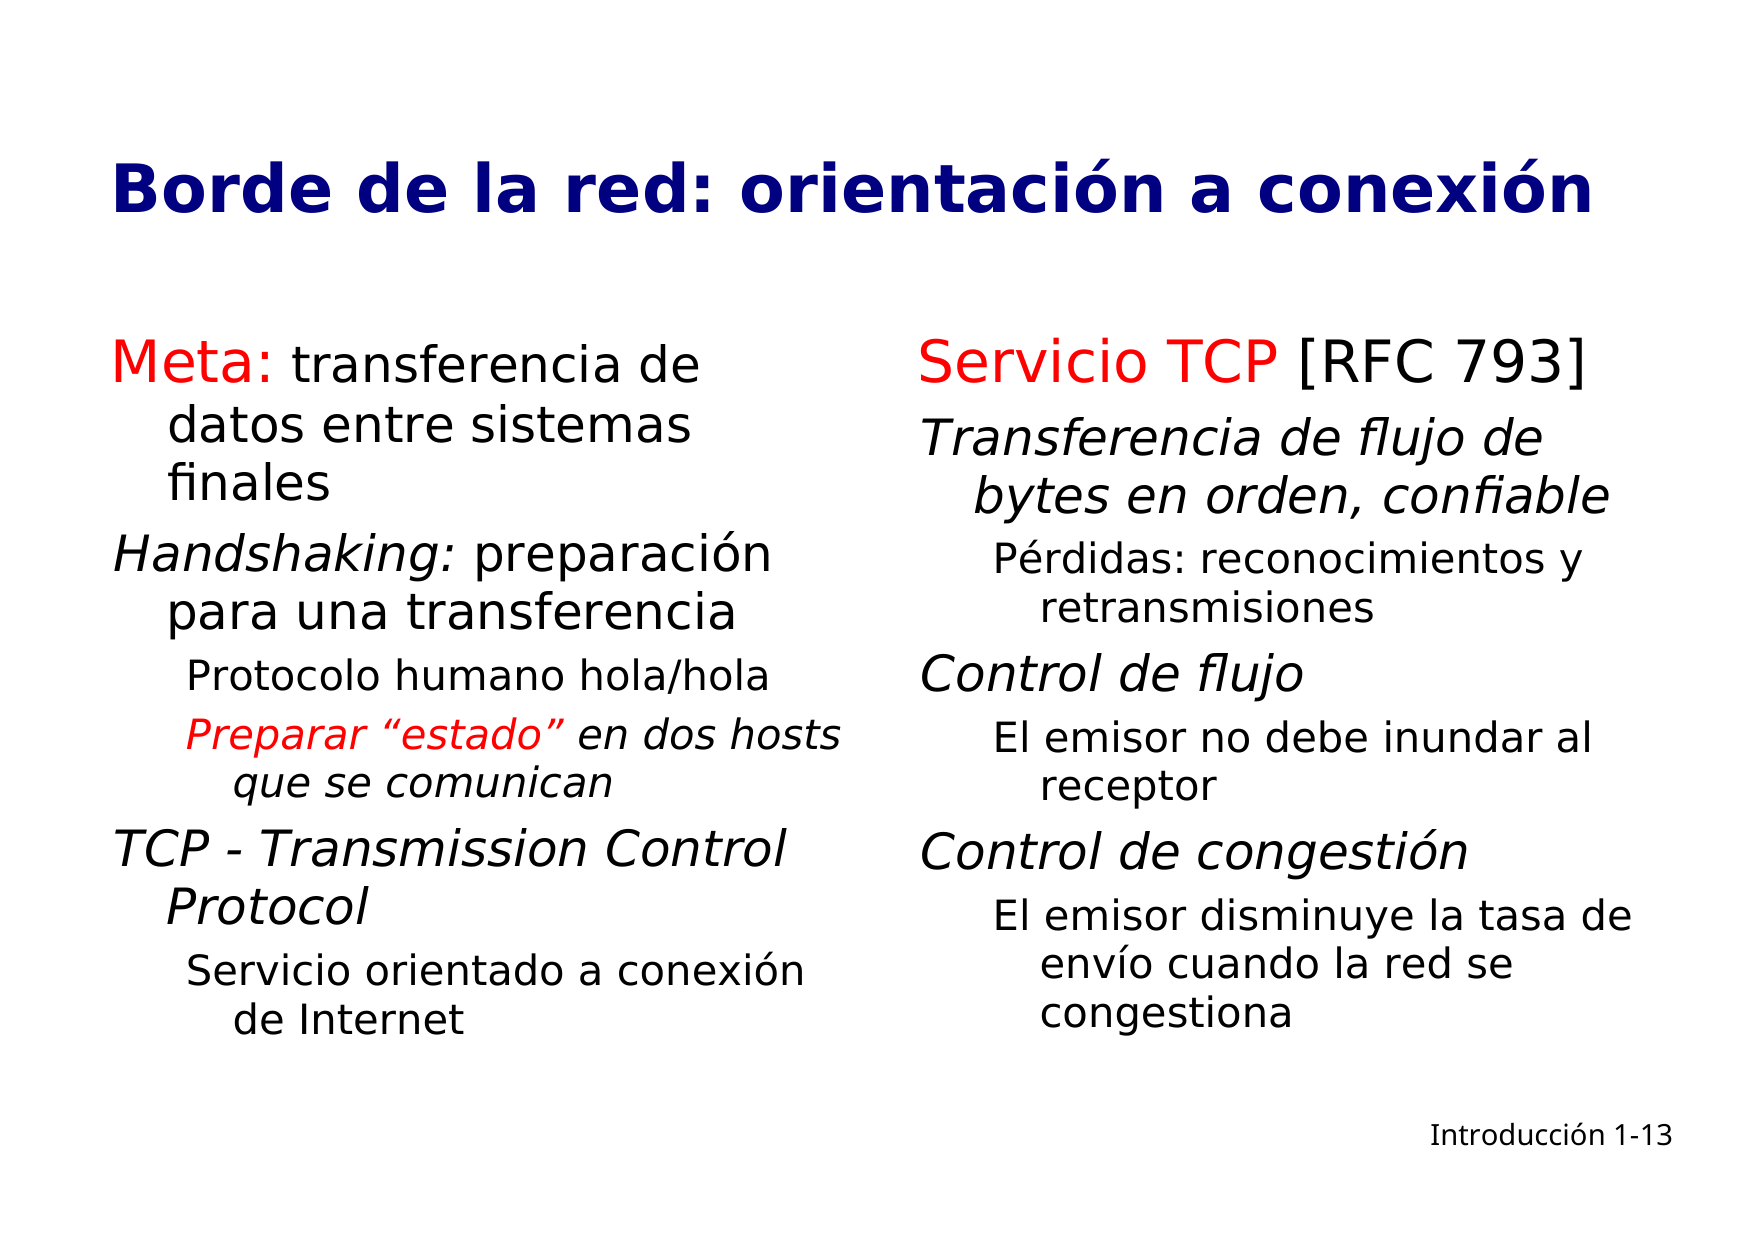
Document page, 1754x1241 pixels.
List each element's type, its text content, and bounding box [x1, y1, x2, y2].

list Meta: transferencia de datos entre sistemas finales Handshaking: preparación para una transferencia Protocolo humano hola/hola Preparar “estado” en dos hosts que se comunican TCP - Transmission Control Protocol Servicio orientado a conexión de Internet [96, 320, 865, 1124]
list Servicio TCP [RFC 793] Transferencia de flujo de bytes en orden, confiable Pérdidas: reconocimientos y retransmisiones Control de flujo El emisor no debe inundar al receptor Control de congestión El emisor disminuye la tasa de envío cuando la red se congestiona [903, 320, 1672, 1124]
title Borde de la red: orientación a conexión [96, 74, 1672, 305]
